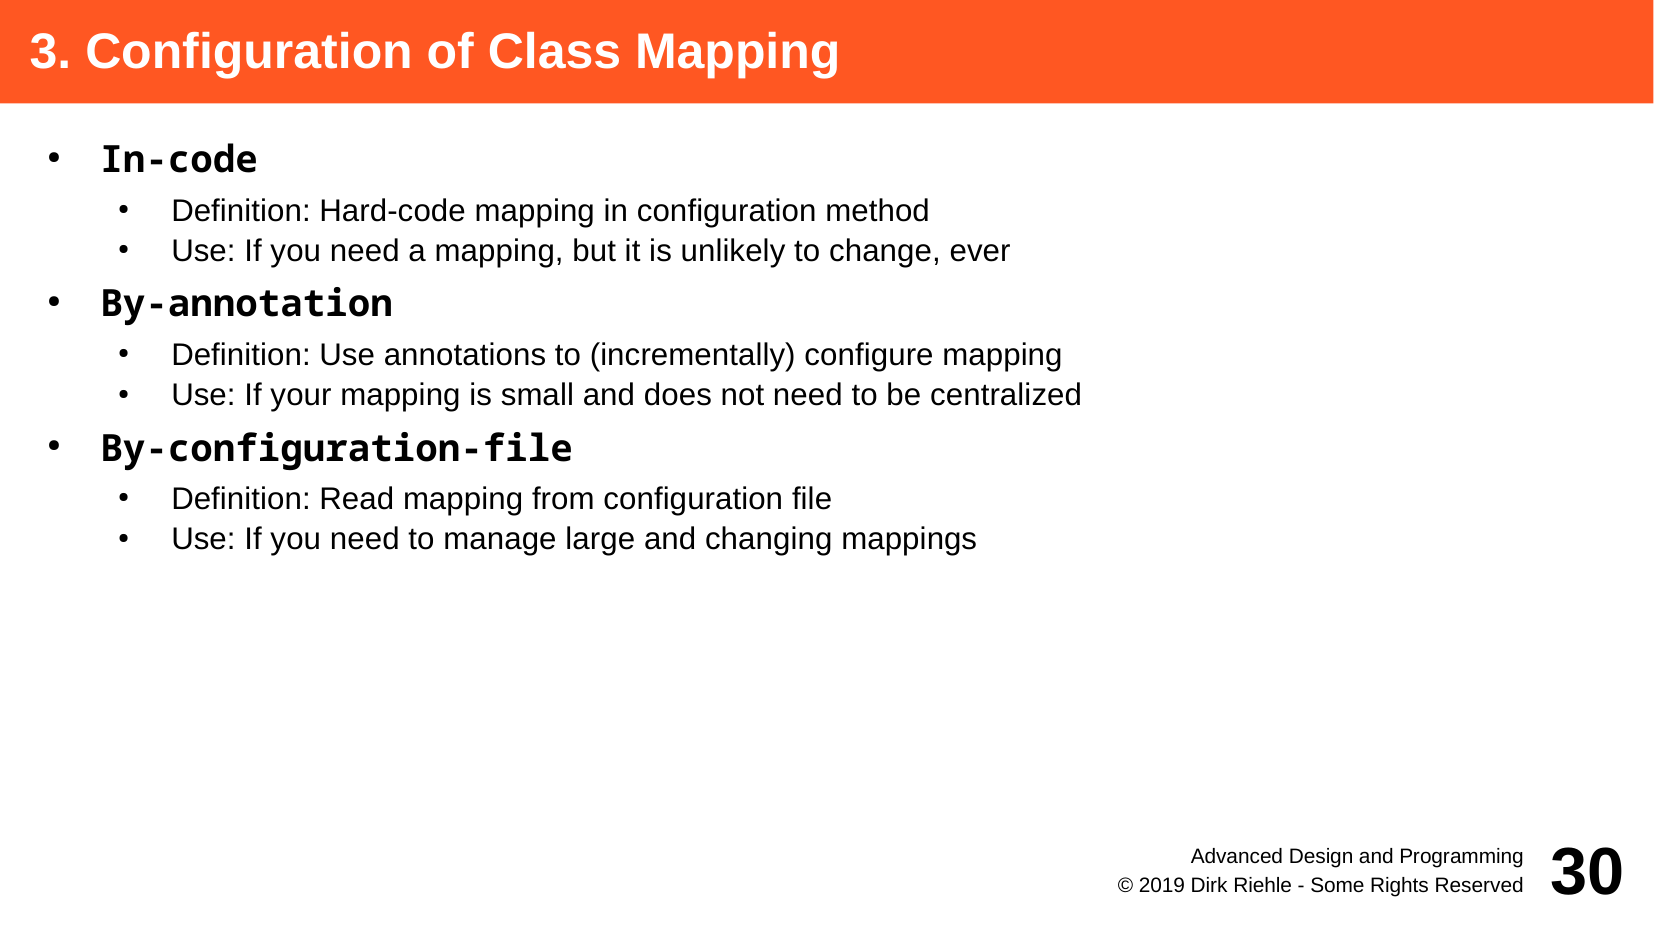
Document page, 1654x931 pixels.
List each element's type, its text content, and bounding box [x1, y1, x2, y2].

title 3. Configuration of Class Mapping [0, 0, 1654, 104]
list In-code Definition: Hard-code mapping in configuration method Use: If you need a mapping, but it is unlikely to change, ever By-annotation Definition: Use annotations to (incrementally) configure mapping Use: If your mapping is small and does not need to be centralized By-configuration-file Definition: Read mapping from configuration file Use: If you need to manage large and changing mappings [29, 132, 1625, 813]
